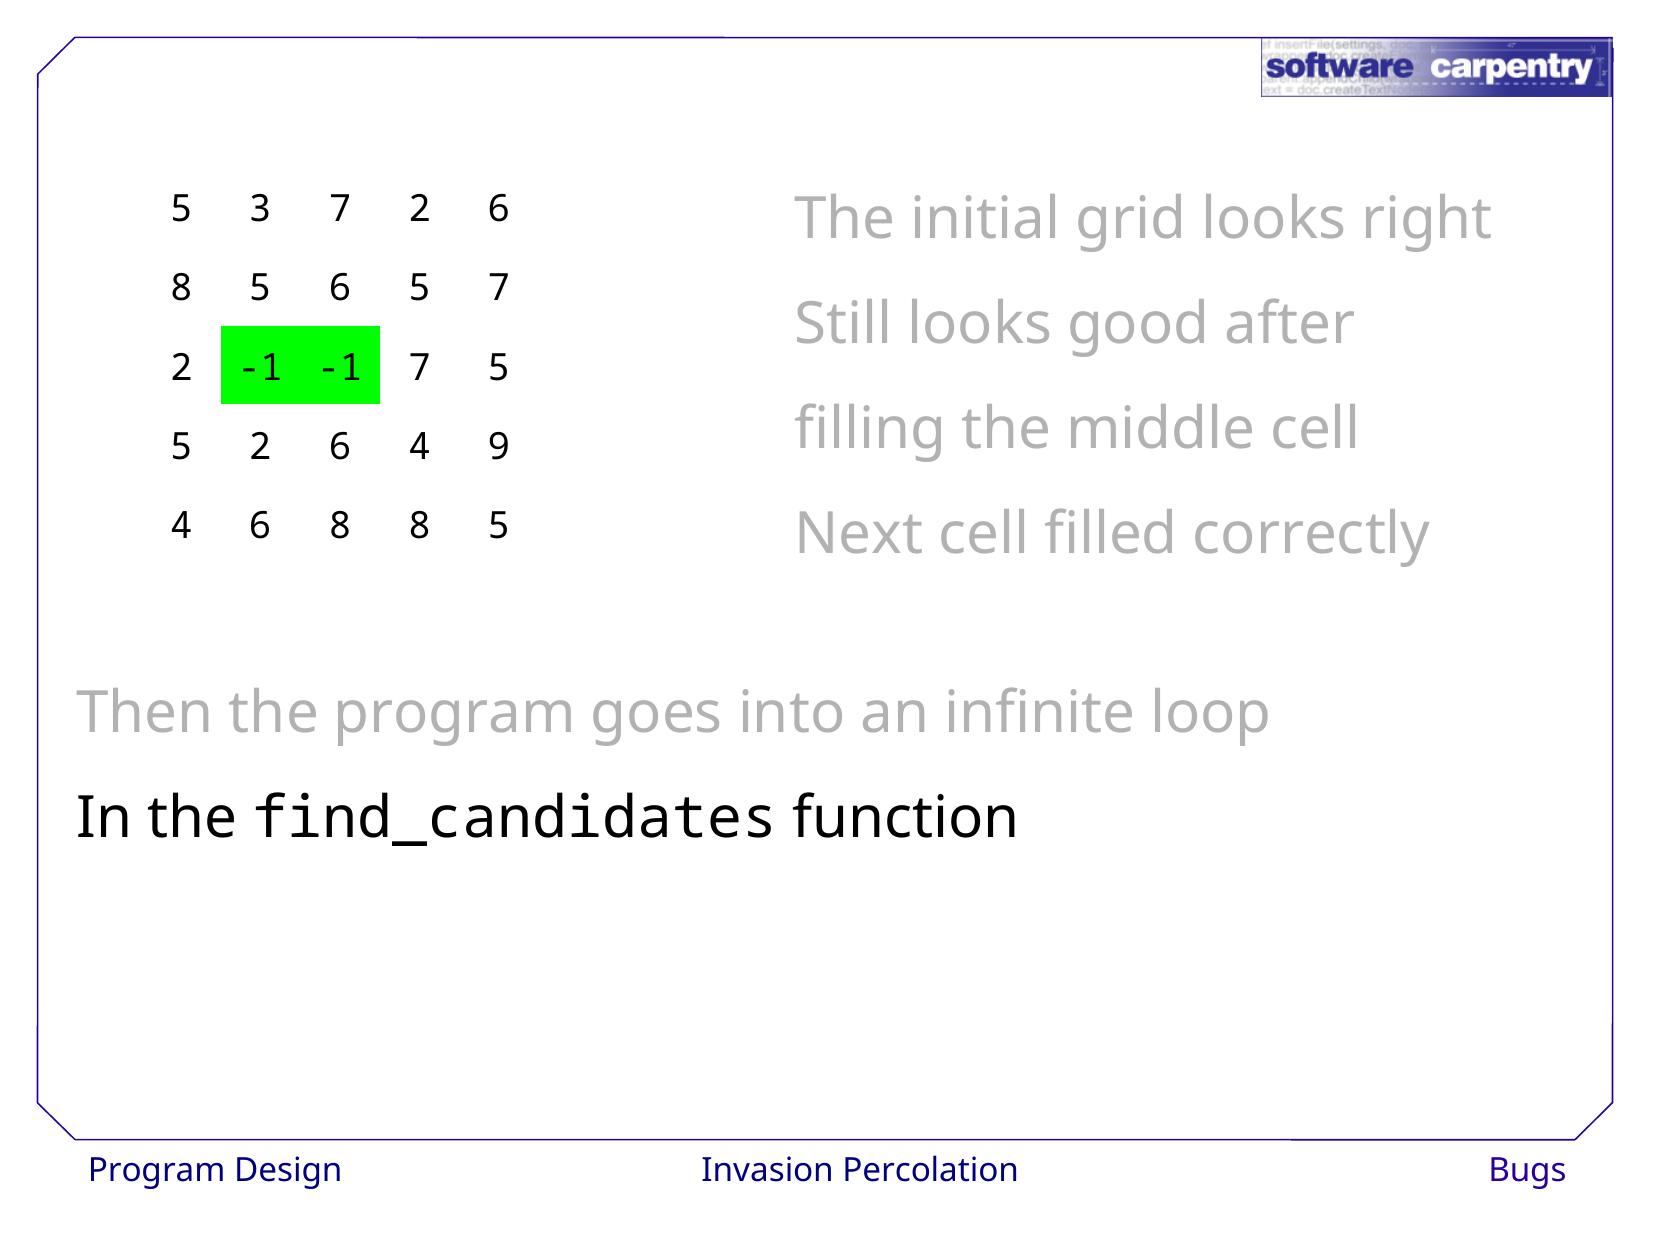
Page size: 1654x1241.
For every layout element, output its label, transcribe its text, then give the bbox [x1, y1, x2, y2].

table_header 3 [221, 166, 300, 245]
table_cell 5 [380, 245, 459, 326]
text_box Then the program goes into an infinite loop In the find_candidates function [61, 631, 1437, 858]
table_cell 7 [459, 245, 538, 326]
table_header 5 [142, 166, 221, 245]
text_box The initial grid looks right Still looks good after filling the middle cell Next cell filled correctly [779, 137, 1509, 574]
table_cell 7 [380, 326, 459, 404]
table_cell 5 [221, 245, 300, 326]
table_header 6 [459, 166, 538, 245]
table_cell 8 [300, 483, 380, 562]
table_cell 8 [142, 245, 221, 326]
table_cell 6 [300, 404, 380, 483]
table_cell -1 [221, 326, 300, 404]
table_cell 4 [380, 404, 459, 483]
table_cell 8 [380, 483, 459, 562]
table_cell 6 [300, 245, 380, 326]
table_cell -1 [300, 326, 380, 404]
table_cell 2 [221, 404, 300, 483]
table_cell 4 [142, 483, 221, 562]
table_cell 6 [221, 483, 300, 562]
table_cell 2 [142, 326, 221, 404]
table_header 7 [300, 166, 380, 245]
table_header 2 [380, 166, 459, 245]
picture [1261, 39, 1613, 97]
table_cell 9 [459, 404, 538, 483]
table_cell 5 [459, 326, 538, 404]
table_cell 5 [142, 404, 221, 483]
table_cell 5 [459, 483, 538, 562]
